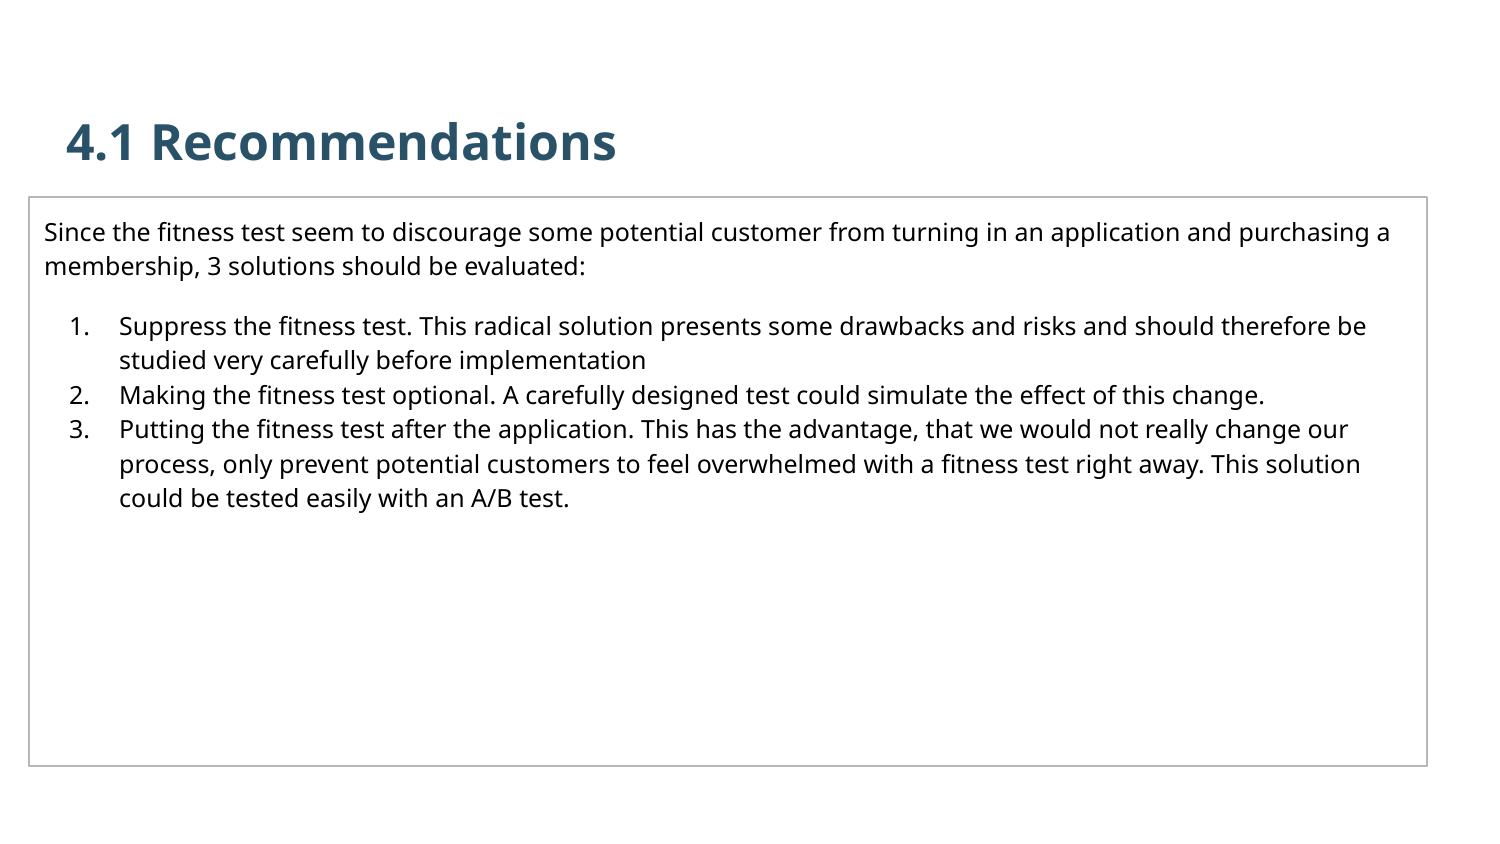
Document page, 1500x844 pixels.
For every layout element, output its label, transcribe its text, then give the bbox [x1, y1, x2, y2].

text_box 4.1 Recommendations [51, 48, 1449, 186]
text_box Since the fitness test seem to discourage some potential customer from turning in an application and purchasing a membership, 3 solutions should be evaluated: Suppress the fitness test. This radical solution presents some drawbacks and risks and should therefore be studied very carefully before implementation Making the fitness test optional. A carefully designed test could simulate the effect of this change. Putting the fitness test after the application. This has the advantage, that we would not really change our process, only prevent potential customers to feel overwhelmed with a fitness test right away. This solution could be tested easily with an A/B test. [29, 197, 1427, 766]
